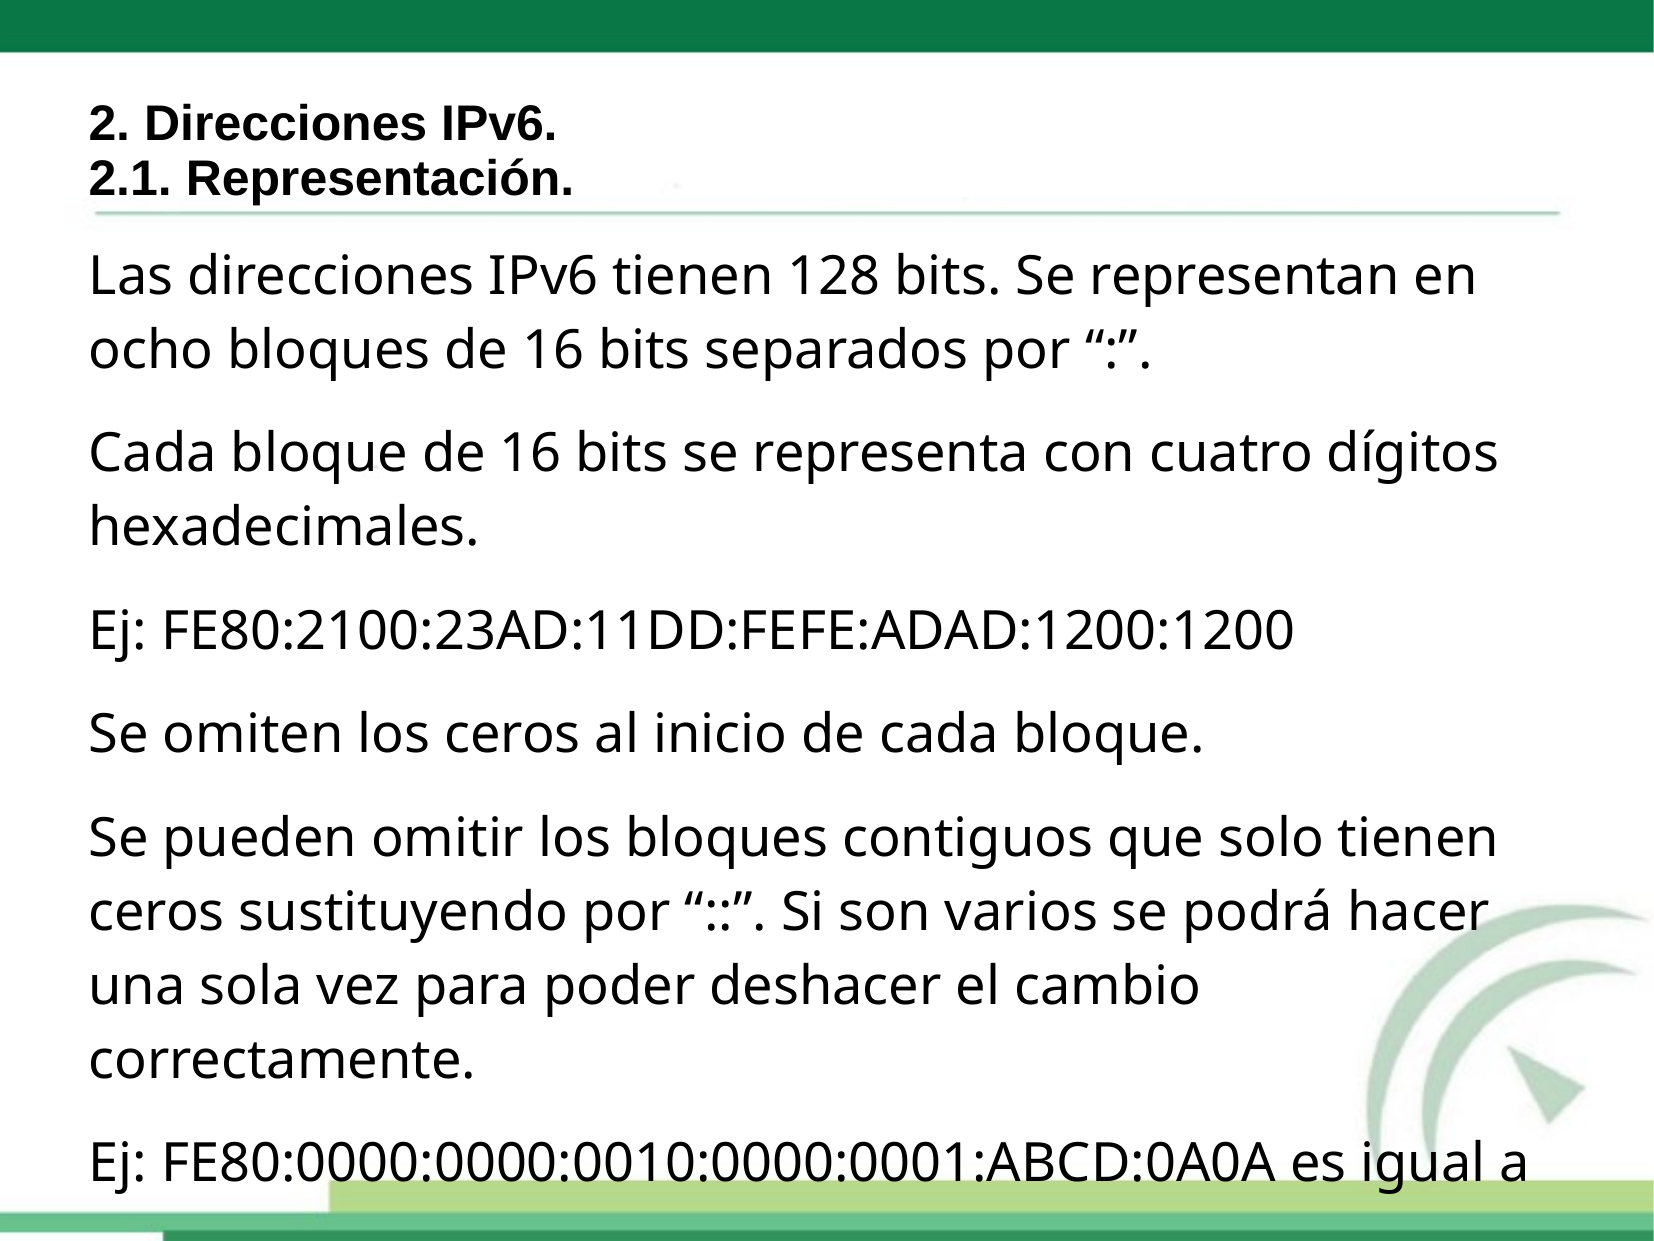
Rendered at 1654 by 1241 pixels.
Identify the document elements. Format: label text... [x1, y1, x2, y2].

title 2. Direcciones IPv6. 2.1. Representación. [88, 46, 1577, 236]
list Las direcciones IPv6 tienen 128 bits. Se representan en ocho bloques de 16 bits separados por “:”. Cada bloque de 16 bits se representa con cuatro dígitos hexadecimales. Ej: FE80:2100:23AD:11DD:FEFE:ADAD:1200:1200 Se omiten los ceros al inicio de cada bloque. Se pueden omitir los bloques contiguos que solo tienen ceros sustituyendo por “::”. Si son varios se podrá hacer una sola vez para poder deshacer el cambio correctamente. Ej: FE80:0000:0000:0010:0000:0001:ABCD:0A0A es igual a FE80::10:0:1:ABCD:A0A [88, 236, 1577, 1233]
picture [0, 0, 1654, 1241]
